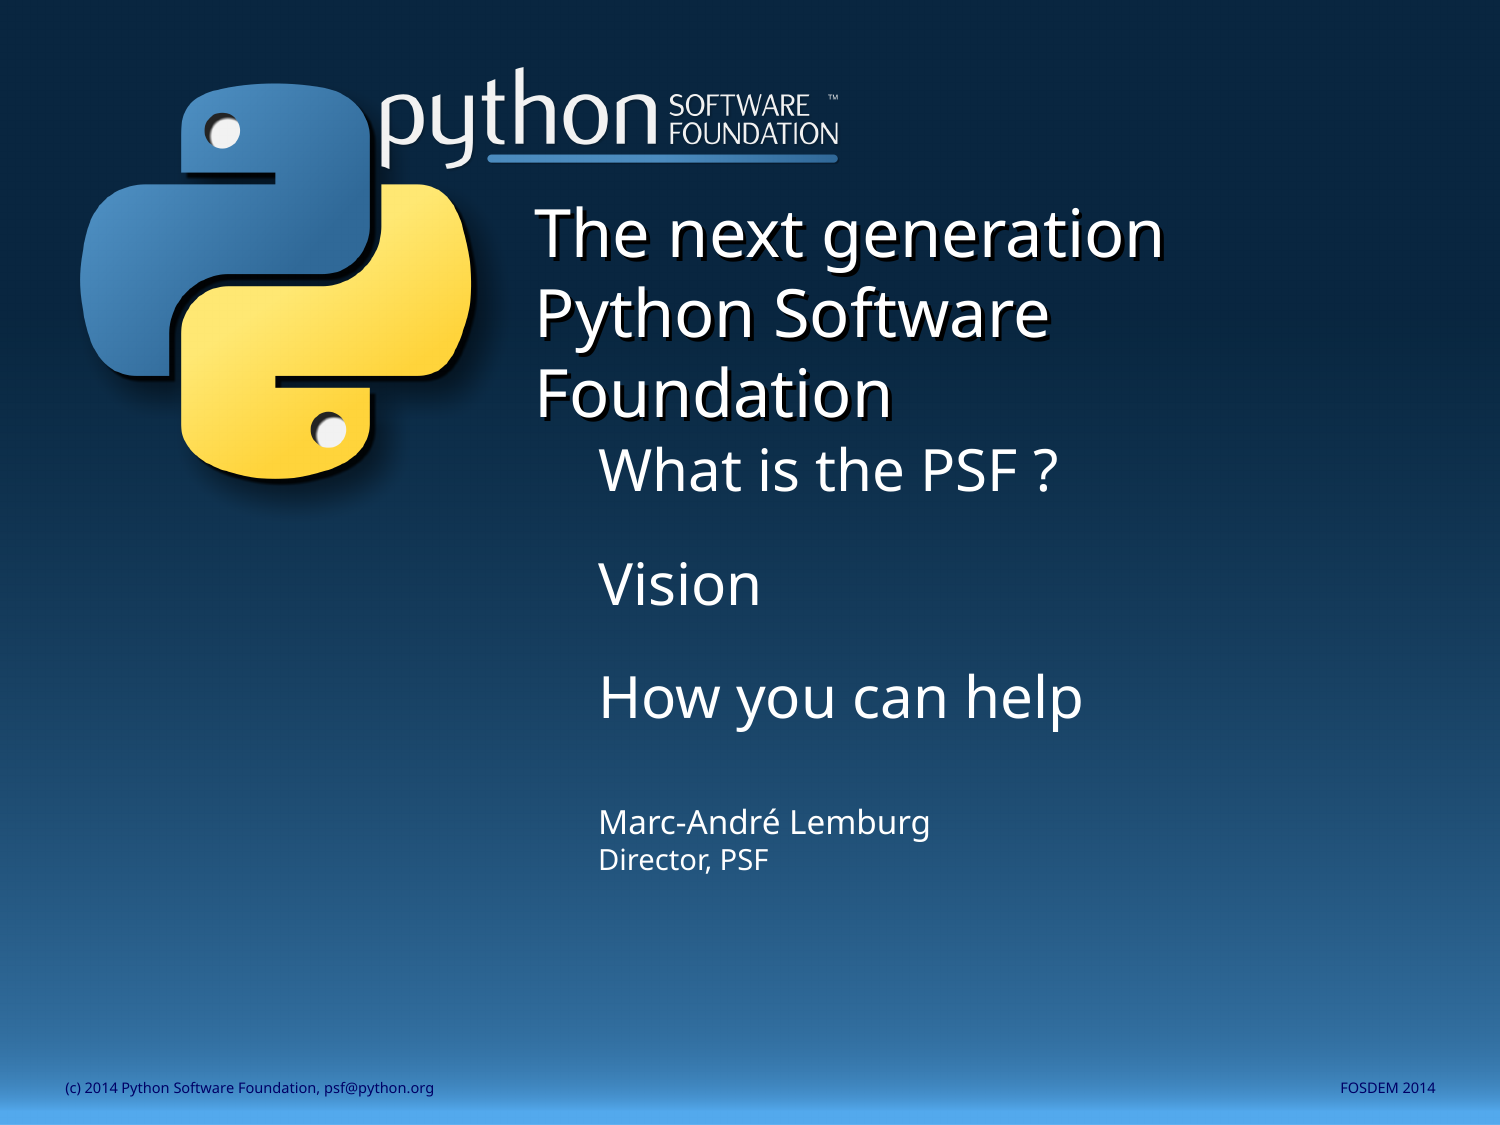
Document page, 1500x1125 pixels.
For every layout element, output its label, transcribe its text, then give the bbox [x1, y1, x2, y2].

title The next generation Python Software Foundation [520, 183, 1441, 375]
picture [0, 0, 1500, 1125]
list What is the PSF ? Vision How you can help Marc-André Lemburg Director, PSF [541, 433, 1306, 951]
